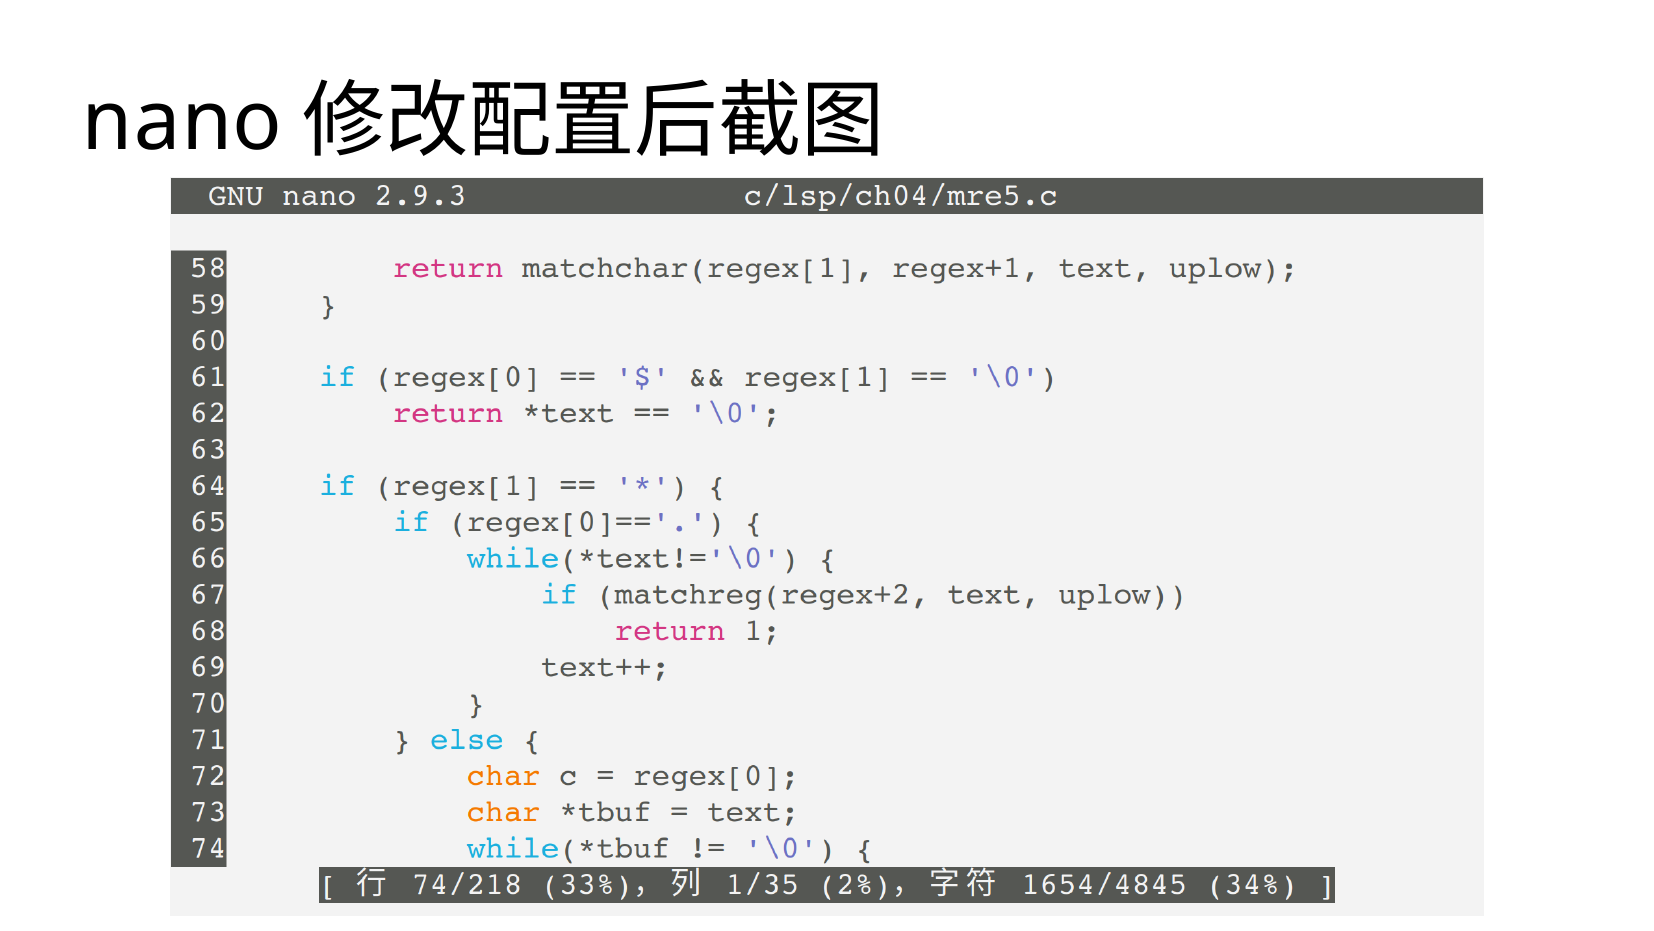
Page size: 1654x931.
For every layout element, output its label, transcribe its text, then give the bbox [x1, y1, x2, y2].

title nano修改配置后截图 [82, 37, 1571, 189]
picture [170, 177, 1484, 916]
